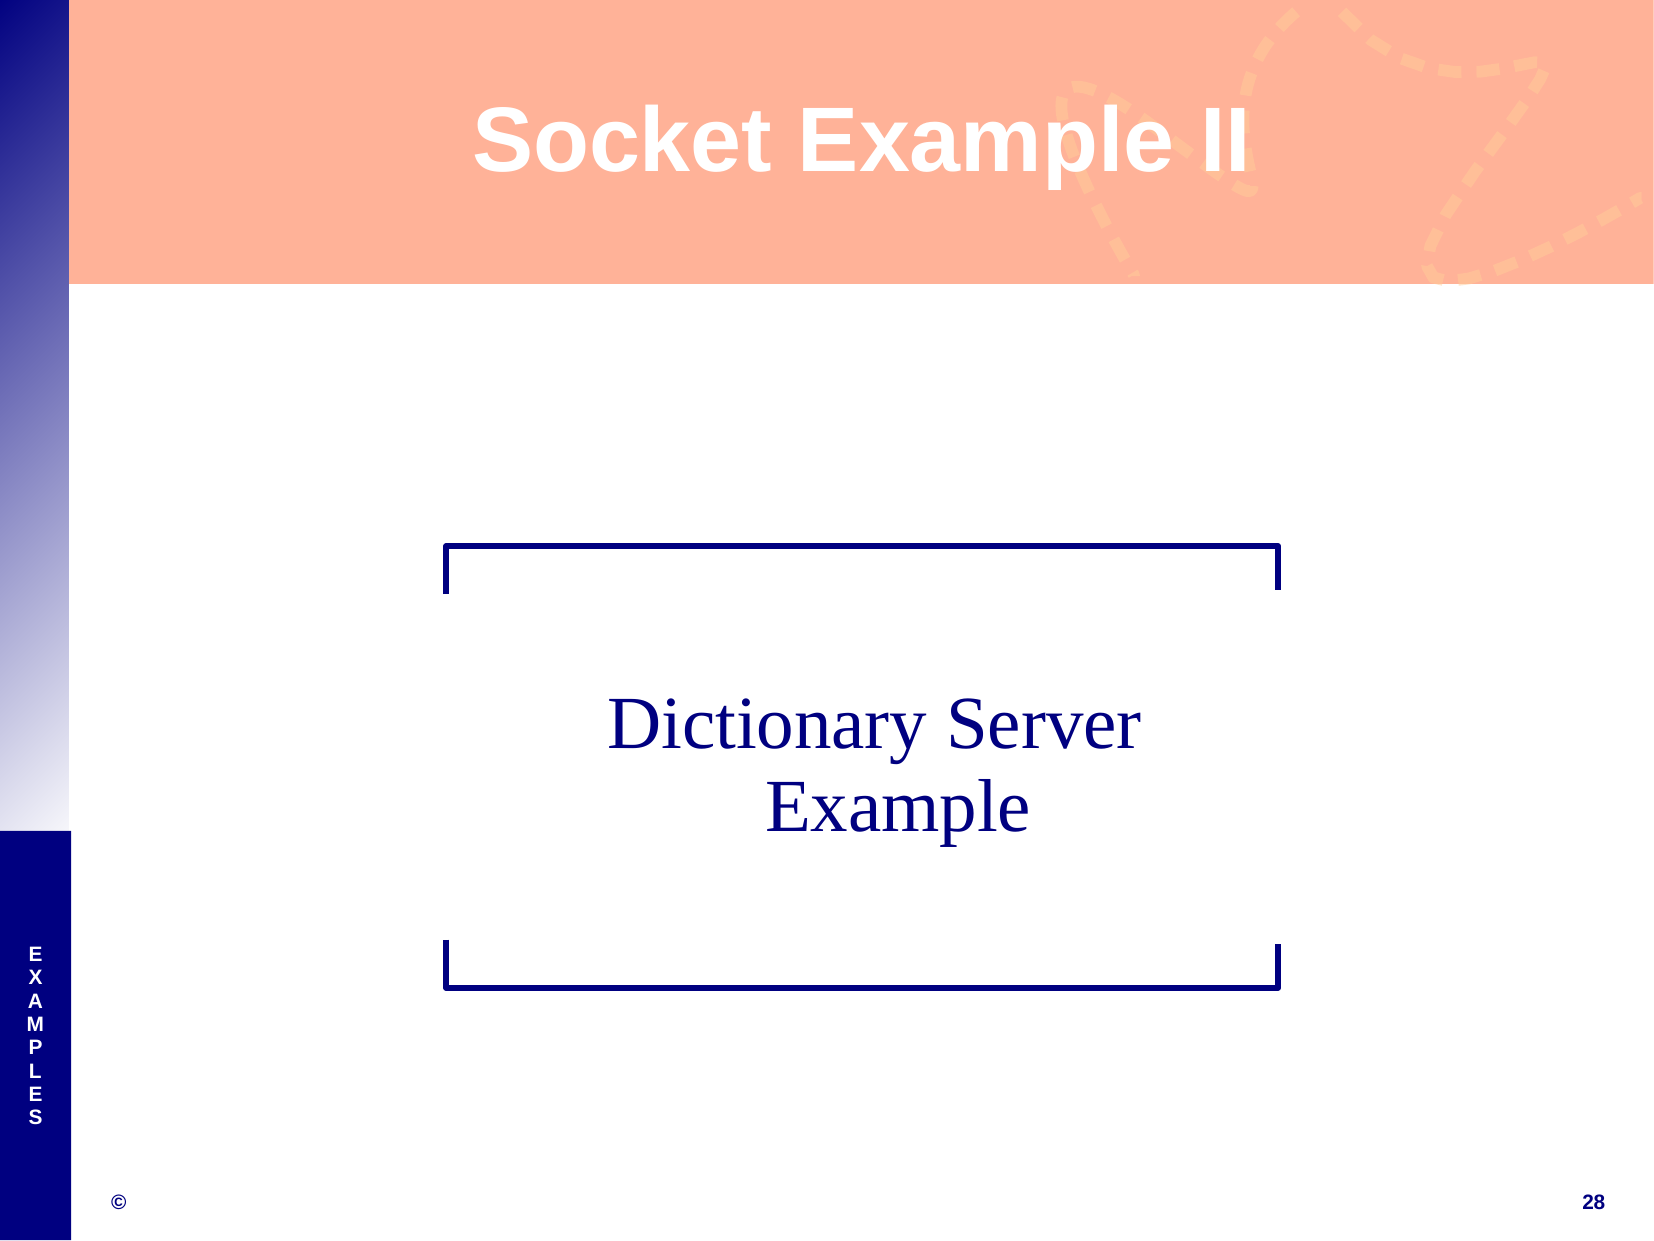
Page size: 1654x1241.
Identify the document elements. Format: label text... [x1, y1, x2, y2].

text_box Dictionary Server Example [461, 513, 1263, 1017]
text_box E X A M P L E S [0, 831, 71, 1241]
title Socket Example II [70, 36, 1654, 244]
